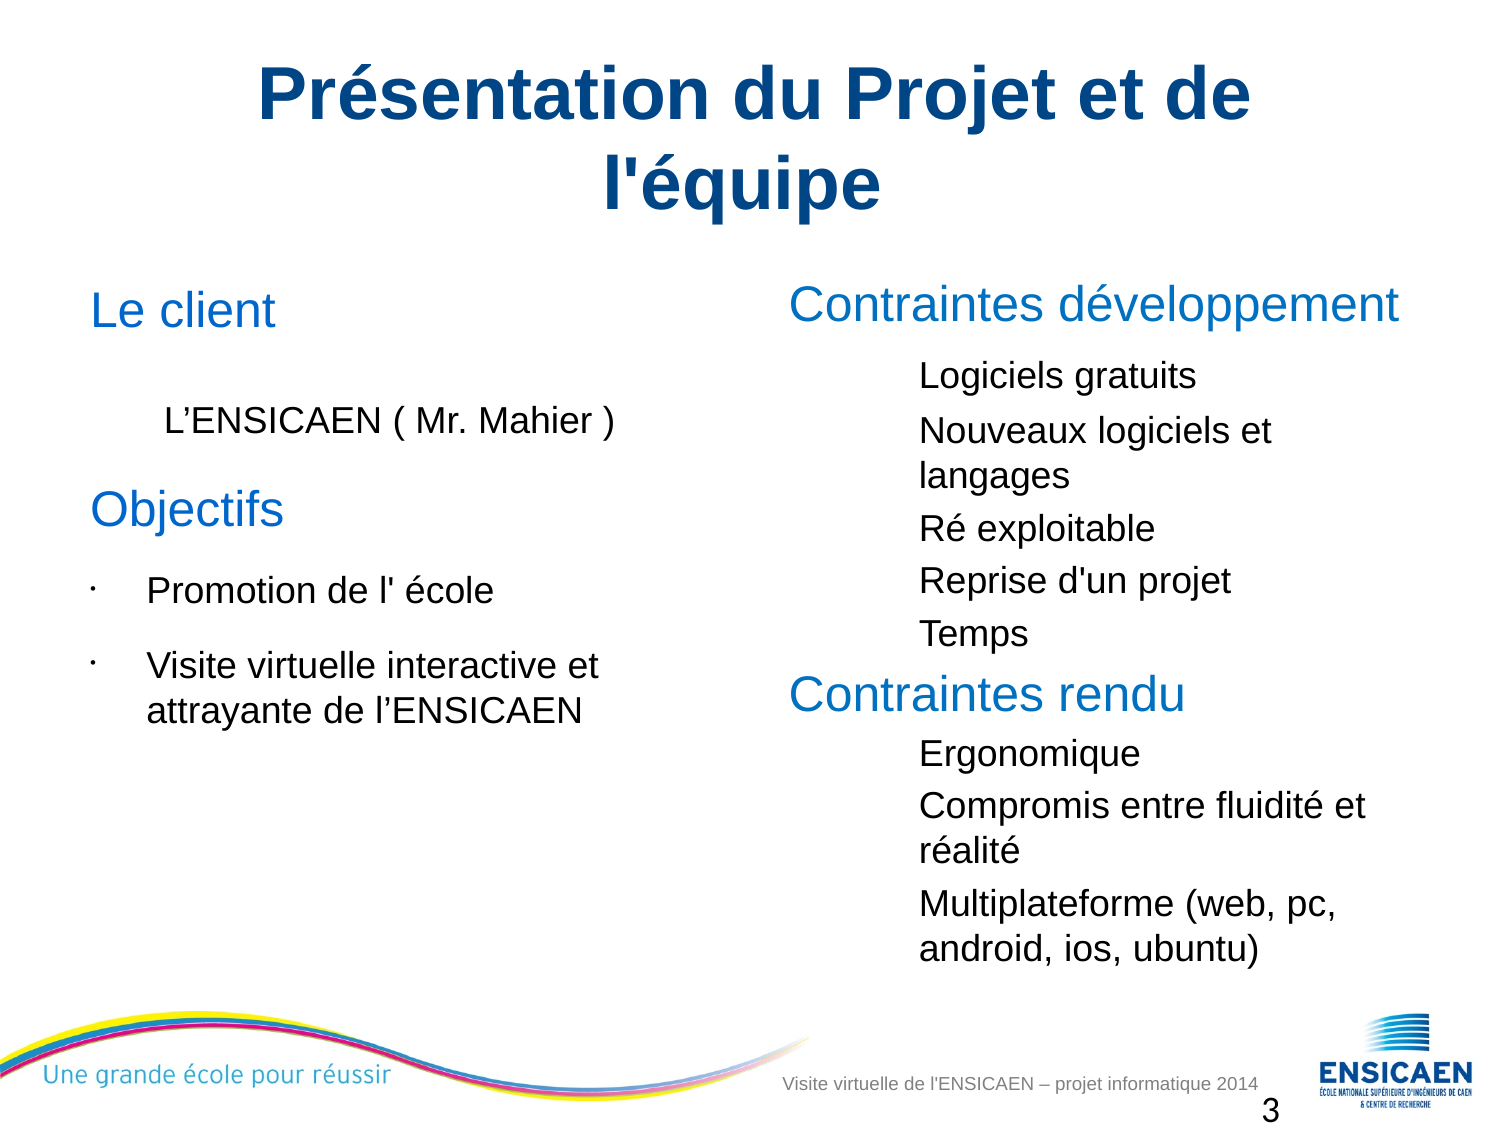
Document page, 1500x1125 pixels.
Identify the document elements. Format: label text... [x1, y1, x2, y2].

list Le client L’ENSICAEN ( Mr. Mahier ) Objectifs Promotion de l' école Visite virtuelle interactive et attrayante de l’ENSICAEN [75, 262, 691, 1028]
text_box Contraintes développement Logiciels gratuits Nouveaux logiciels et langages Ré exploitable Reprise d'un projet Temps Contraintes rendu Ergonomique Compromis entre fluidité et réalité Multiplateforme (web, pc, android, ios, ubuntu) [773, 263, 1418, 1029]
slide_number <numéro> [1246, 1070, 1317, 1125]
title Présentation du Projet et de l'équipe [67, 29, 1418, 240]
text_box Visite virtuelle de l'ENSICAEN – projet informatique 2014 [767, 1065, 1300, 1125]
picture [1316, 1011, 1475, 1110]
picture [0, 1011, 809, 1101]
